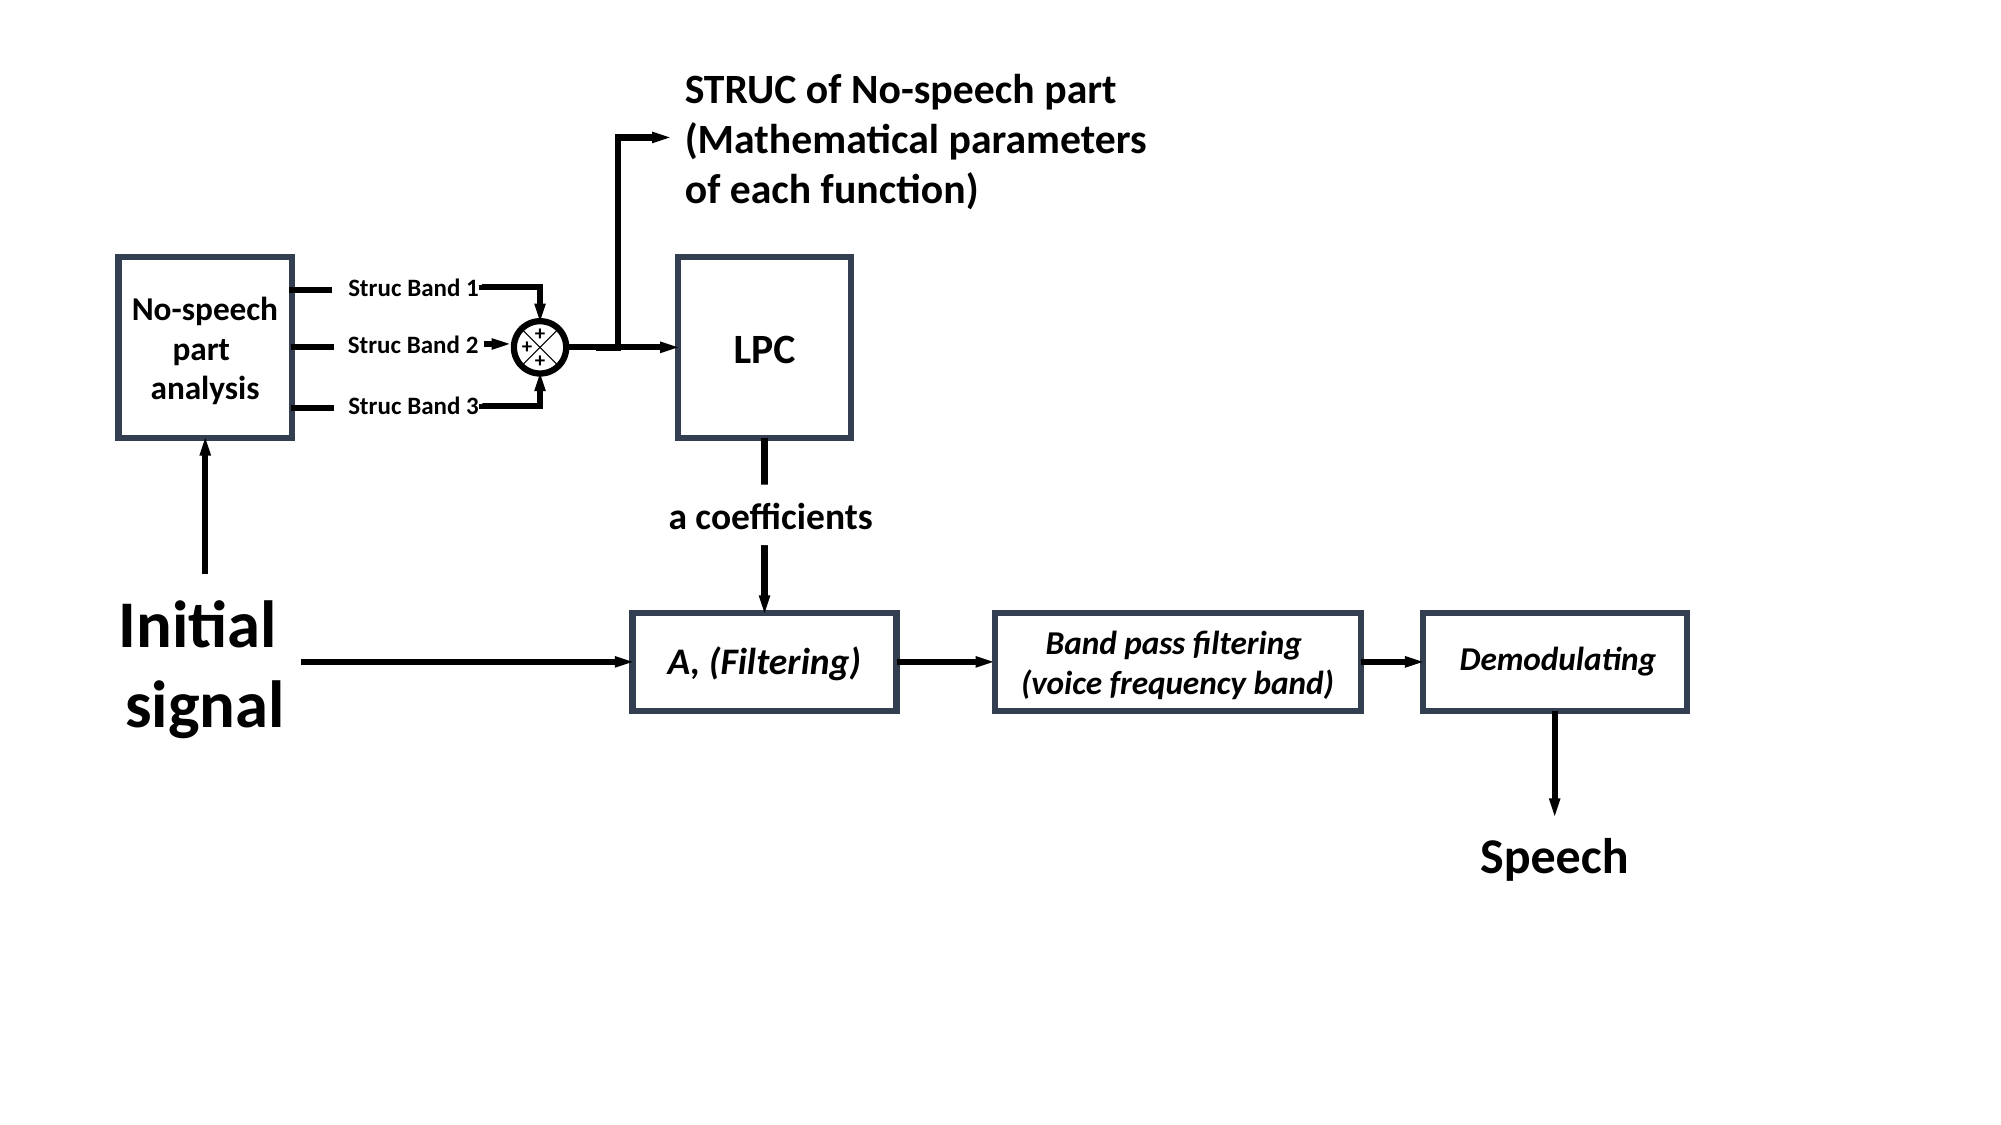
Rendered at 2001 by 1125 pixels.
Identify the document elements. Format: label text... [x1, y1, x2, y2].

text_box STRUC of No-speech part (Mathematical parameters of each function) [669, 54, 1207, 221]
text_box Struc Band 3 [333, 381, 510, 428]
text_box + [519, 339, 559, 380]
text_box Initial signal [39, 573, 371, 751]
text_box Struc Band 1 [333, 264, 510, 310]
text_box + [519, 312, 559, 339]
text_box Band pass filtering (voice frequency band) [989, 613, 1366, 710]
text_box A, (Filtering) [639, 629, 890, 691]
text_box Demodulating [1444, 629, 1687, 686]
text_box LPC [708, 314, 821, 381]
text_box [678, 257, 851, 438]
text_box No-speech part analysis [99, 279, 311, 416]
text_box a coefficients [645, 484, 897, 546]
text_box Struc Band 2 [332, 321, 510, 367]
text_box + [506, 325, 545, 366]
text_box Speech [1388, 816, 1721, 892]
